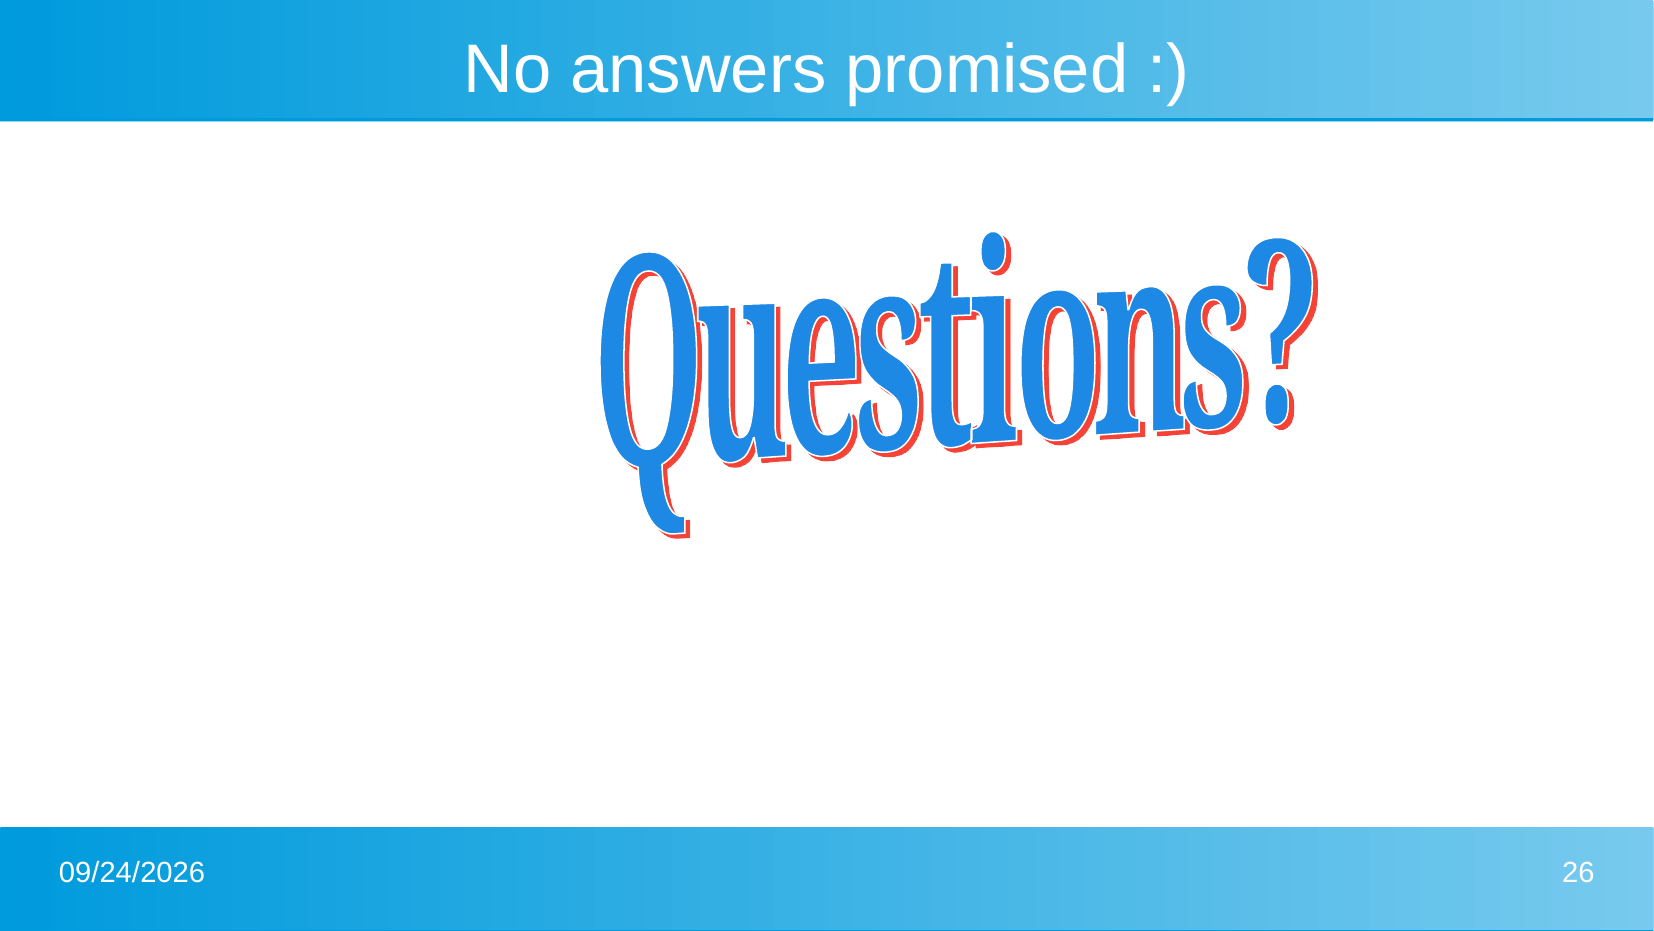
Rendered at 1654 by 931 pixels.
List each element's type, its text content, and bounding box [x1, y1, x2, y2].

text_box Questions? [919, 262, 1017, 448]
list [58, 177, 1595, 768]
text_box Questions? [980, 231, 1006, 271]
text_box Questions? [697, 303, 786, 463]
text_box Questions? [1264, 383, 1289, 425]
text_box Questions? [1020, 289, 1096, 441]
text_box Questions? [858, 295, 919, 453]
text_box Questions? [787, 297, 856, 457]
text_box Questions? [599, 251, 697, 534]
text_box Questions? [1246, 237, 1313, 365]
title No answers promised :) [58, 29, 1595, 108]
text_box Questions? [1095, 284, 1243, 436]
